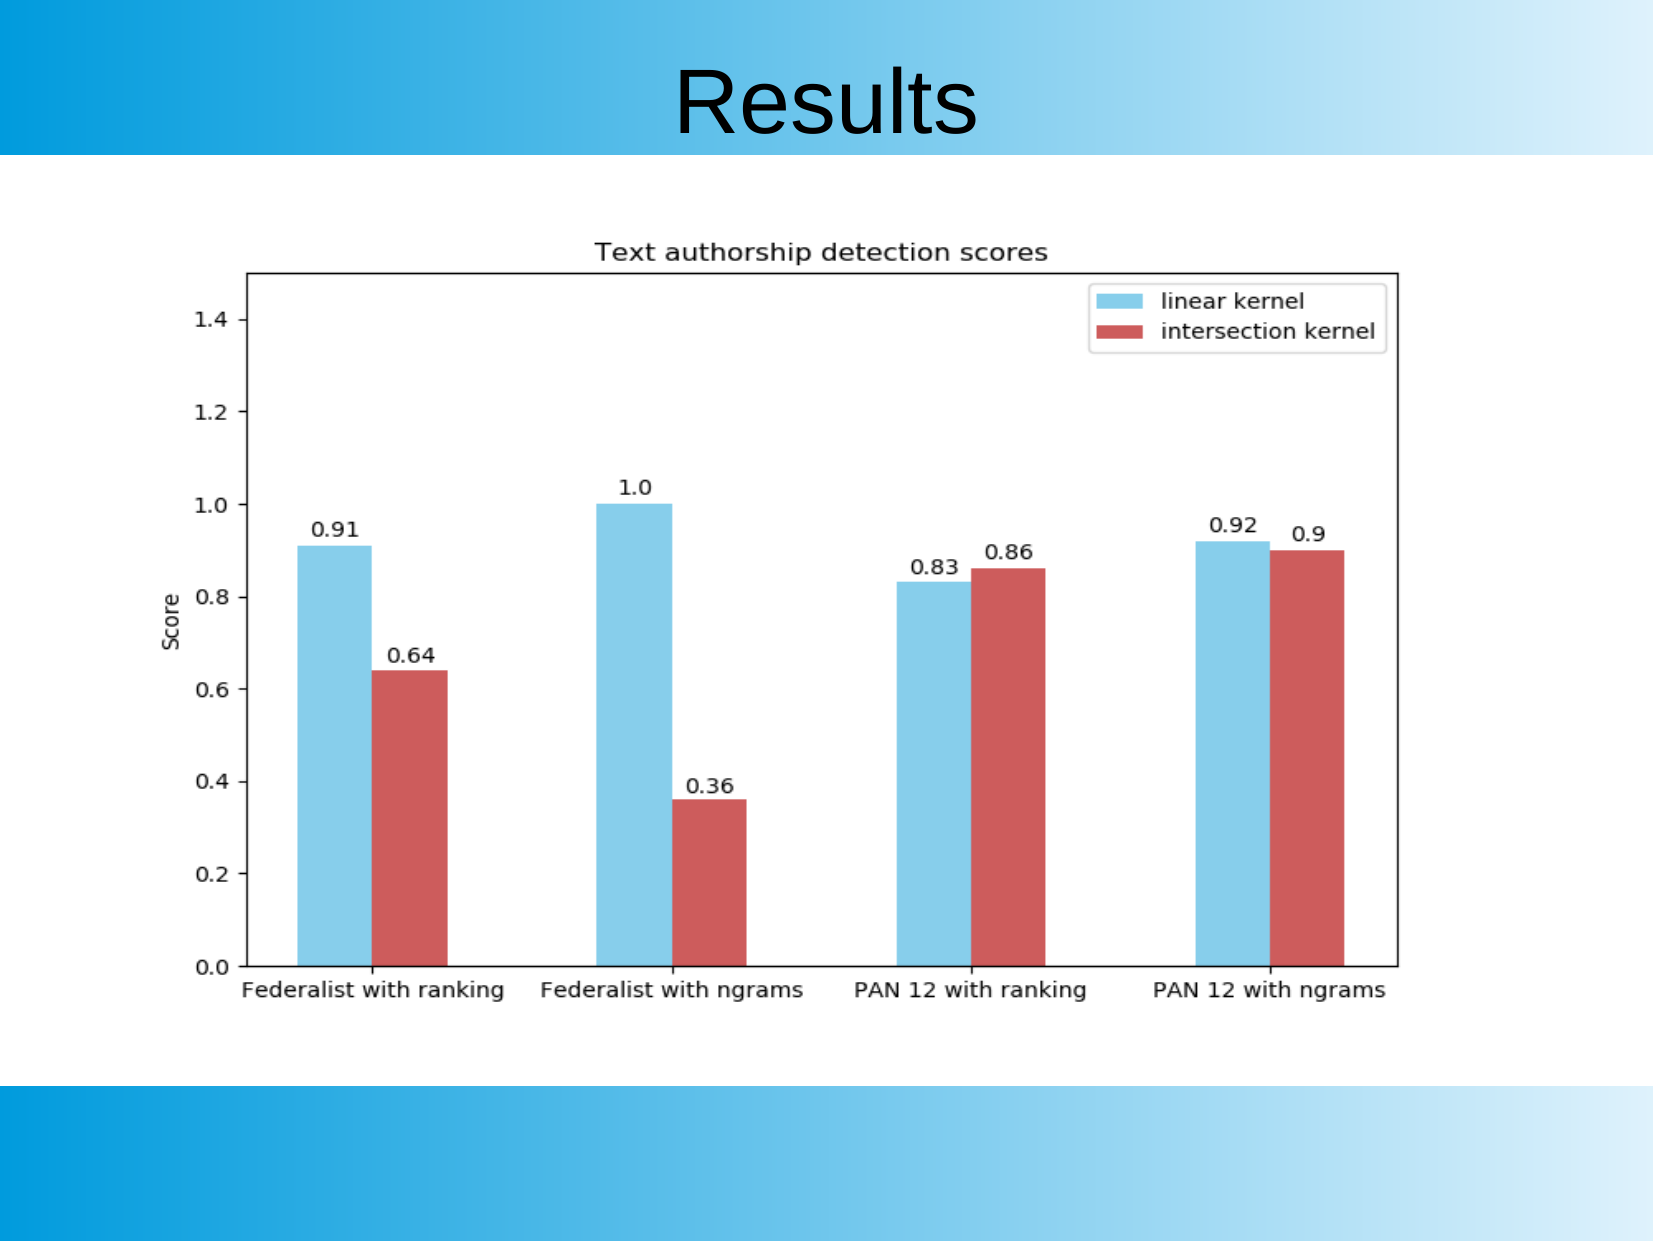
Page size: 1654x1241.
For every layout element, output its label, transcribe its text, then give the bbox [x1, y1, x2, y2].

title Results [82, 49, 1571, 155]
picture [60, 165, 1546, 1066]
